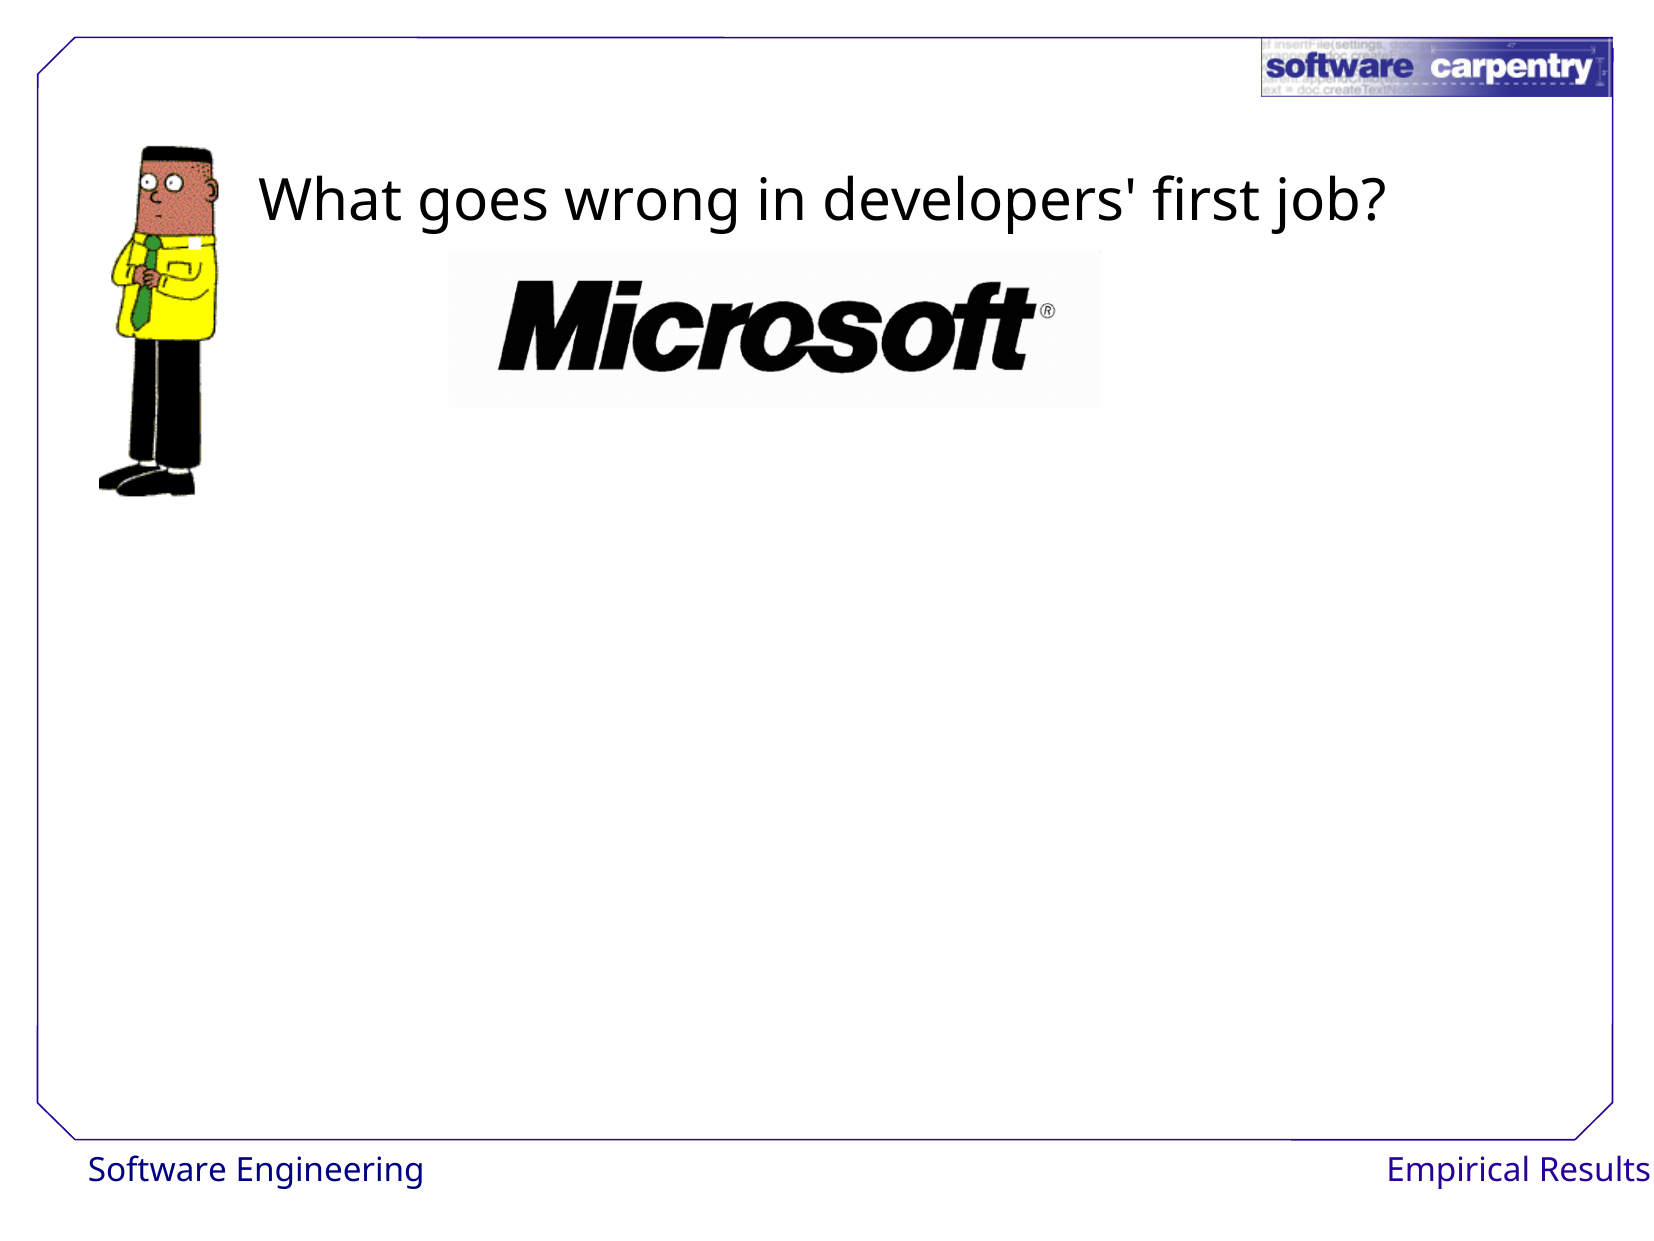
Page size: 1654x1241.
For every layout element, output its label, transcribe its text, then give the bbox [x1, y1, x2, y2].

picture [99, 137, 225, 506]
picture [1261, 39, 1613, 97]
picture [448, 251, 1101, 409]
text_box What goes wrong in developers' first job? [243, 119, 1552, 240]
